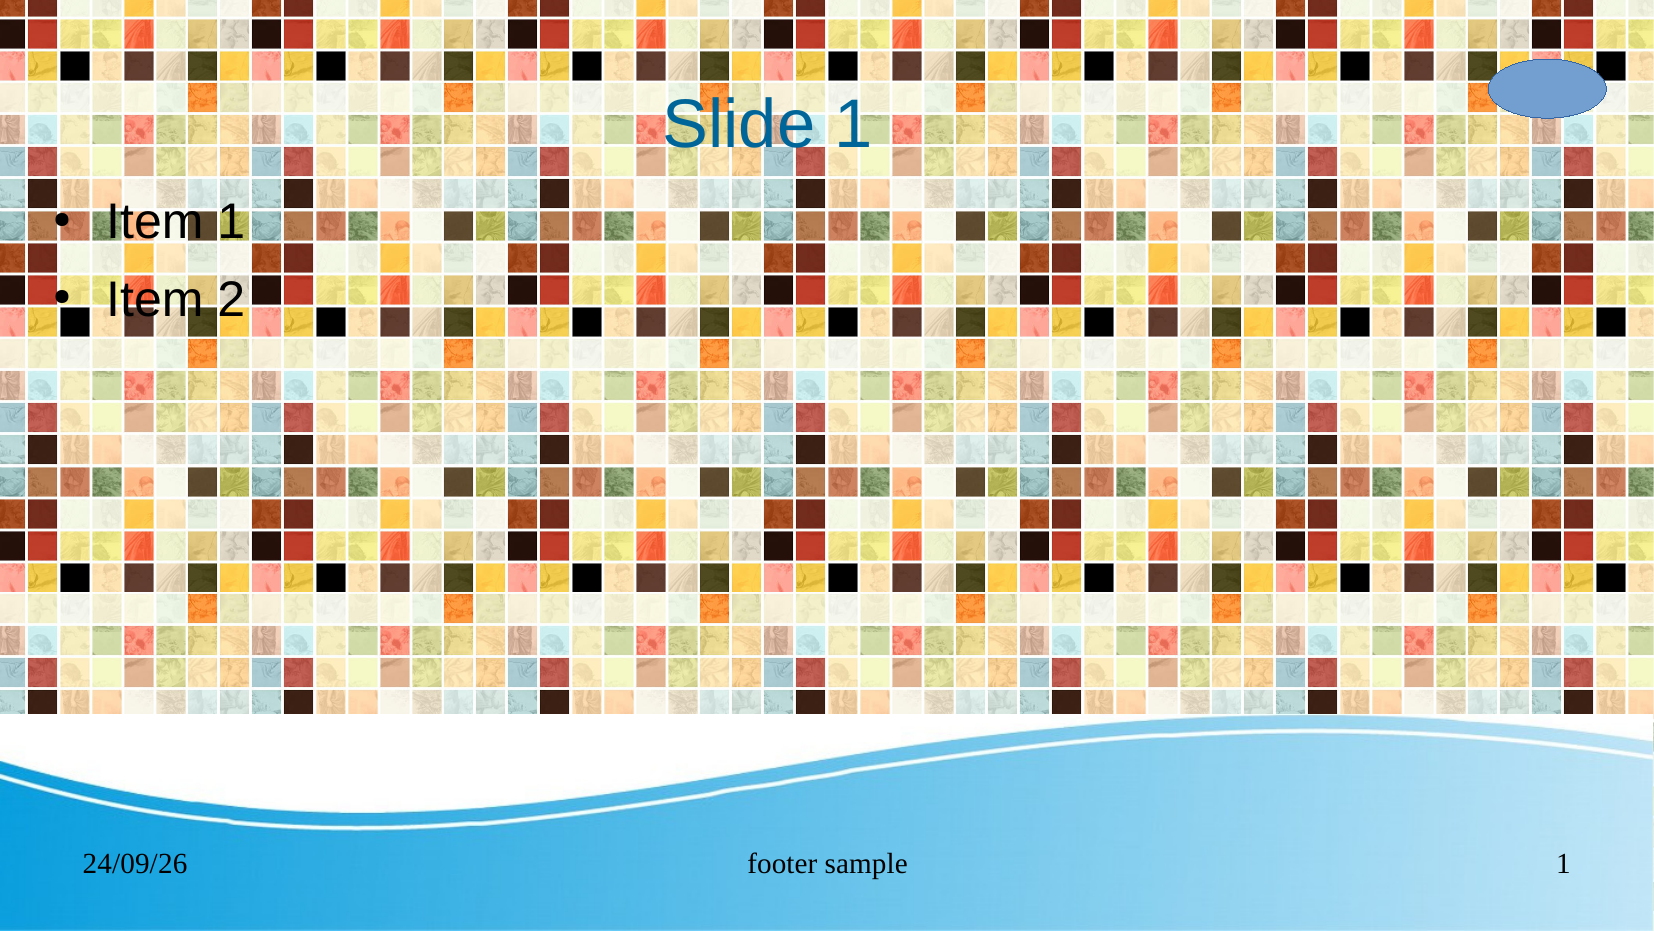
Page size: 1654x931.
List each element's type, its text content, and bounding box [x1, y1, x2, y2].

picture [0, 0, 1654, 931]
list Item 1 Item 2 [35, 192, 1524, 733]
title Slide 1 [23, 45, 1512, 201]
